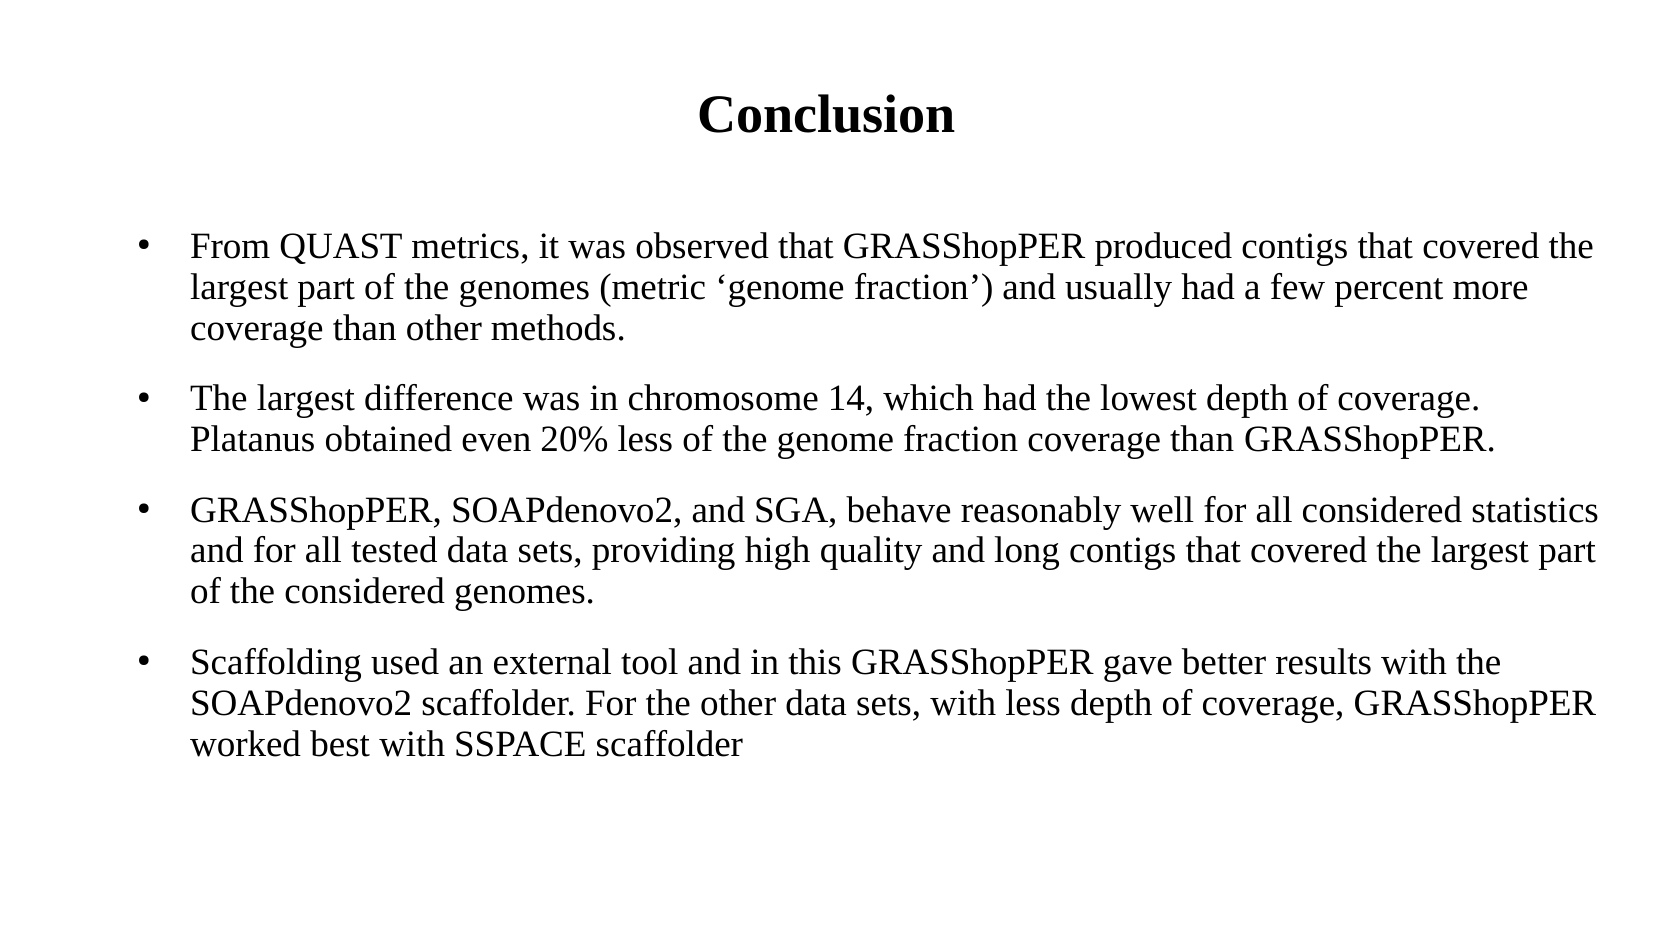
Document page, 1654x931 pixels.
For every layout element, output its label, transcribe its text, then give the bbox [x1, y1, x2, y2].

list From QUAST metrics, it was observed that GRASShopPER produced contigs that covered the largest part of the genomes (metric ‘genome fraction’) and usually had a few percent more coverage than other methods. The largest difference was in chromosome 14, which had the lowest depth of coverage. Platanus obtained even 20% less of the genome fraction coverage than GRASShopPER. GRASShopPER, SOAPdenovo2, and SGA, behave reasonably well for all considered statistics and for all tested data sets, providing high quality and long contigs that covered the largest part of the considered genomes. Scaffolding used an external tool and in this GRASShopPER gave better results with the SOAPdenovo2 scaffolder. For the other data sets, with less depth of coverage, GRASShopPER worked best with SSPACE scaffolder [120, 225, 1609, 766]
title Conclusion [82, 37, 1571, 193]
